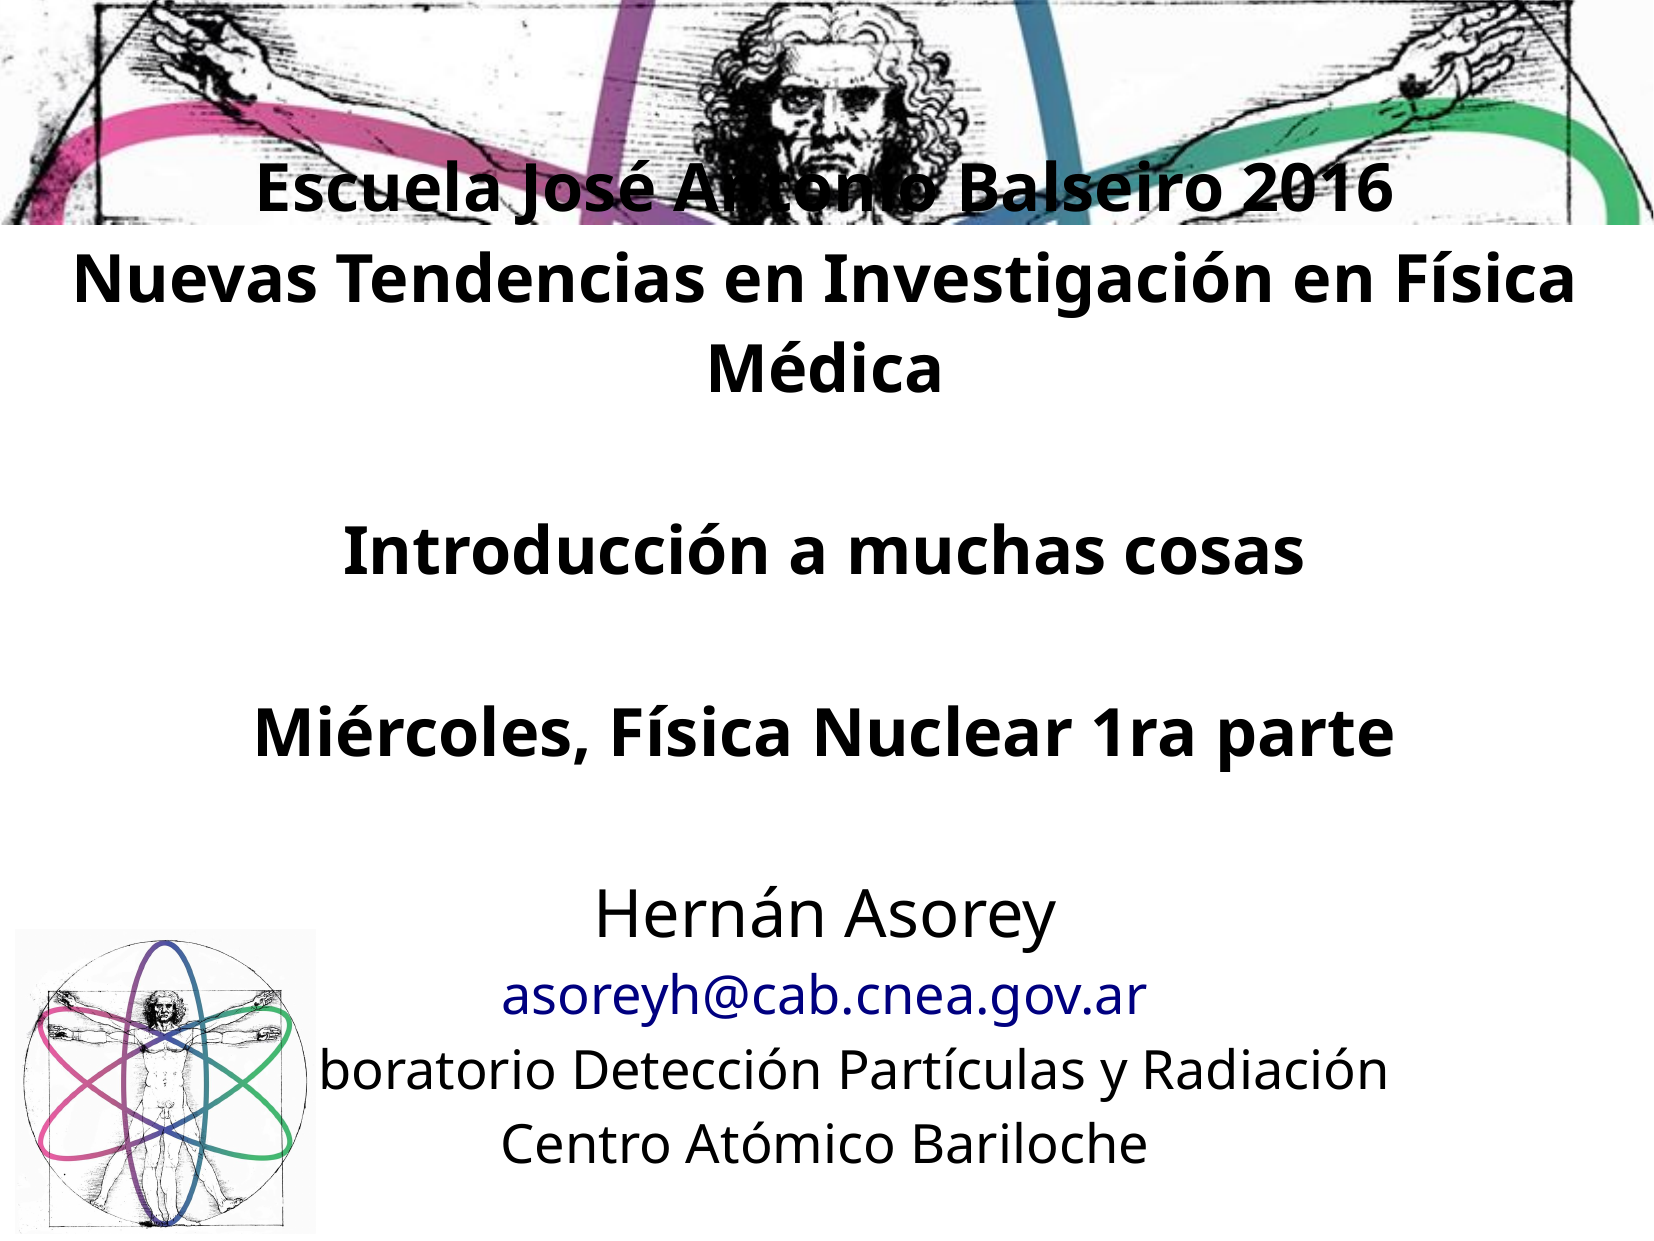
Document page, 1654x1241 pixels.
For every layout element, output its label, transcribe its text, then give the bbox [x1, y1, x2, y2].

picture [0, 0, 1654, 225]
text_box Escuela José Antonio Balseiro 2016 Nuevas Tendencias en Investigación en Física Médica Introducción a muchas cosas Miércoles, Física Nuclear 1ra parte Hernán Asorey asoreyh@cab.cnea.gov.ar Laboratorio Detección Partículas y Radiación Centro Atómico Bariloche [45, 239, 1606, 1171]
picture [15, 929, 316, 1235]
